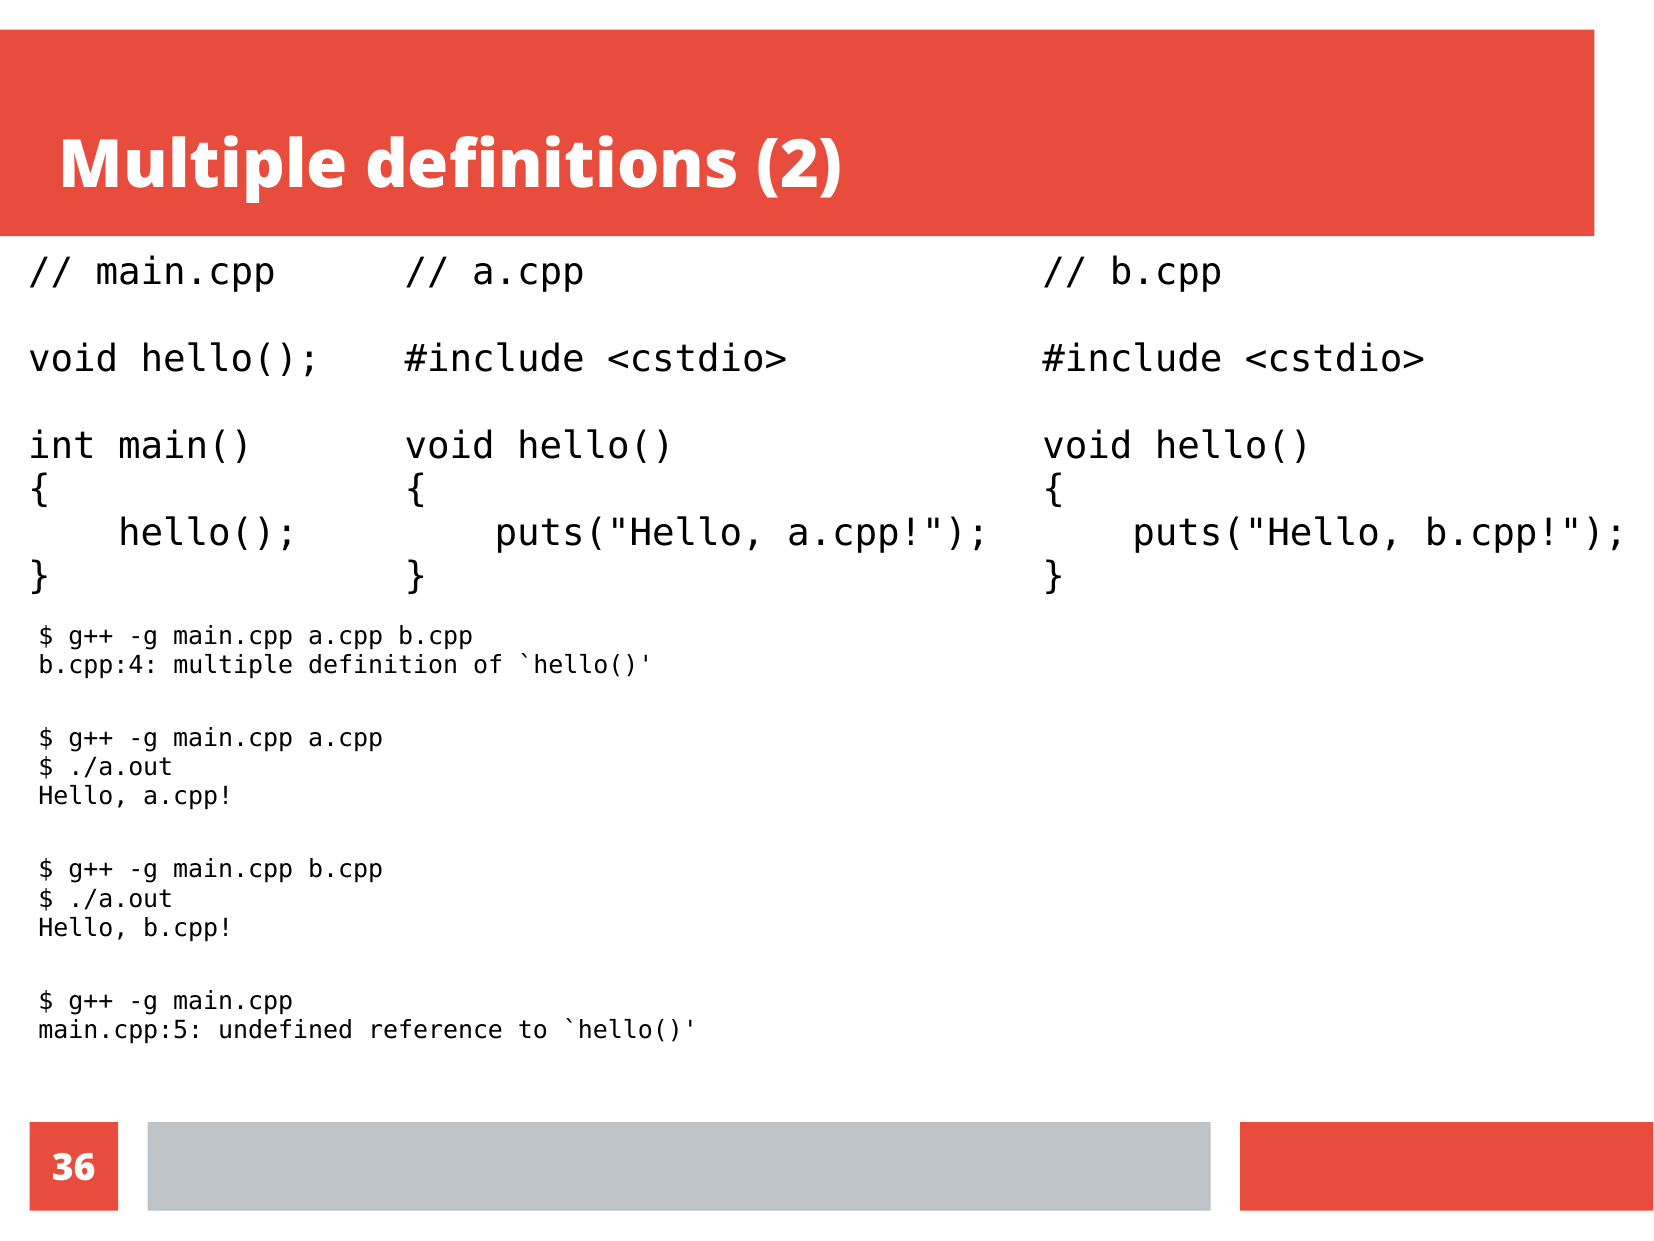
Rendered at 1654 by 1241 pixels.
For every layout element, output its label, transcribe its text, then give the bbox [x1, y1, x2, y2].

text_box // main.cpp void hello(); int main() { hello(); } [13, 242, 544, 632]
text_box $ g++ -g main.cpp a.cpp b.cpp b.cpp:4: multiple definition of `hello()' $ g++ -g main.cpp a.cpp $ ./a.out Hello, a.cpp! $ g++ -g main.cpp b.cpp $ ./a.out Hello, b.cpp! $ g++ -g main.cpp main.cpp:5: undefined reference to `hello()' [23, 613, 1607, 1082]
text_box // a.cpp #include <cstdio> void hello() { puts("Hello, a.cpp!"); } [389, 242, 1027, 606]
text_box // b.cpp #include <cstdio> void hello() { puts("Hello, b.cpp!"); } [1027, 242, 1654, 606]
title Multiple definitions (2) [59, 59, 1595, 207]
